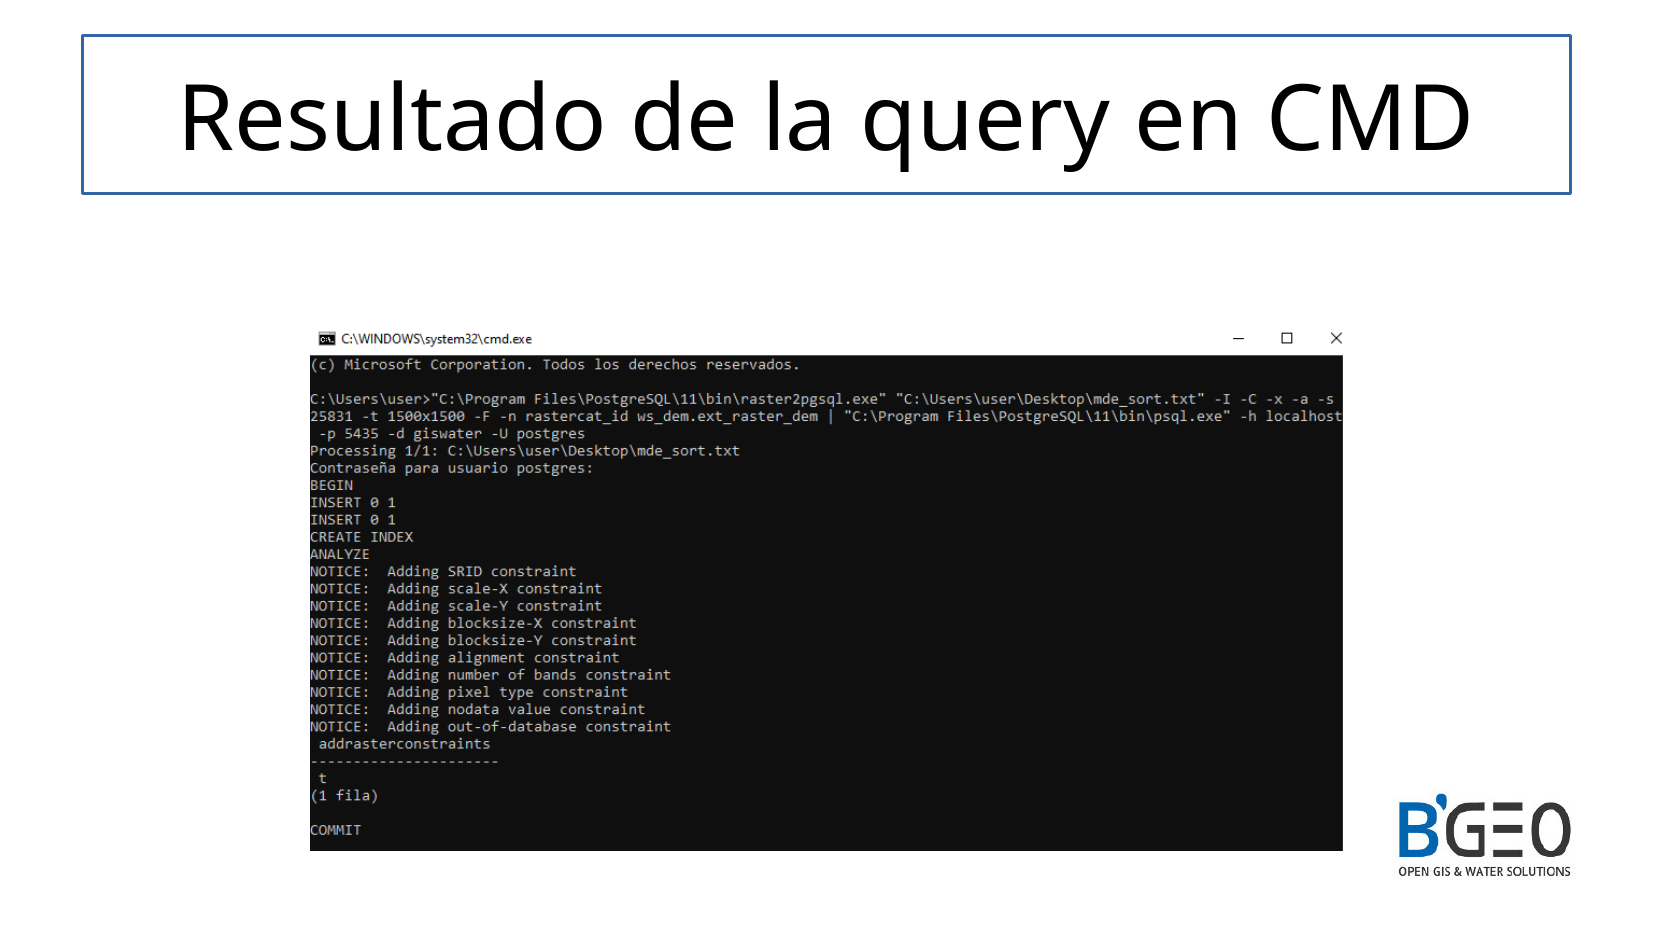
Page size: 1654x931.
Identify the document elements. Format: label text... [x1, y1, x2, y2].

title Resultado de la query en CMD [82, 35, 1571, 194]
picture [1393, 770, 1576, 898]
picture [310, 323, 1344, 851]
